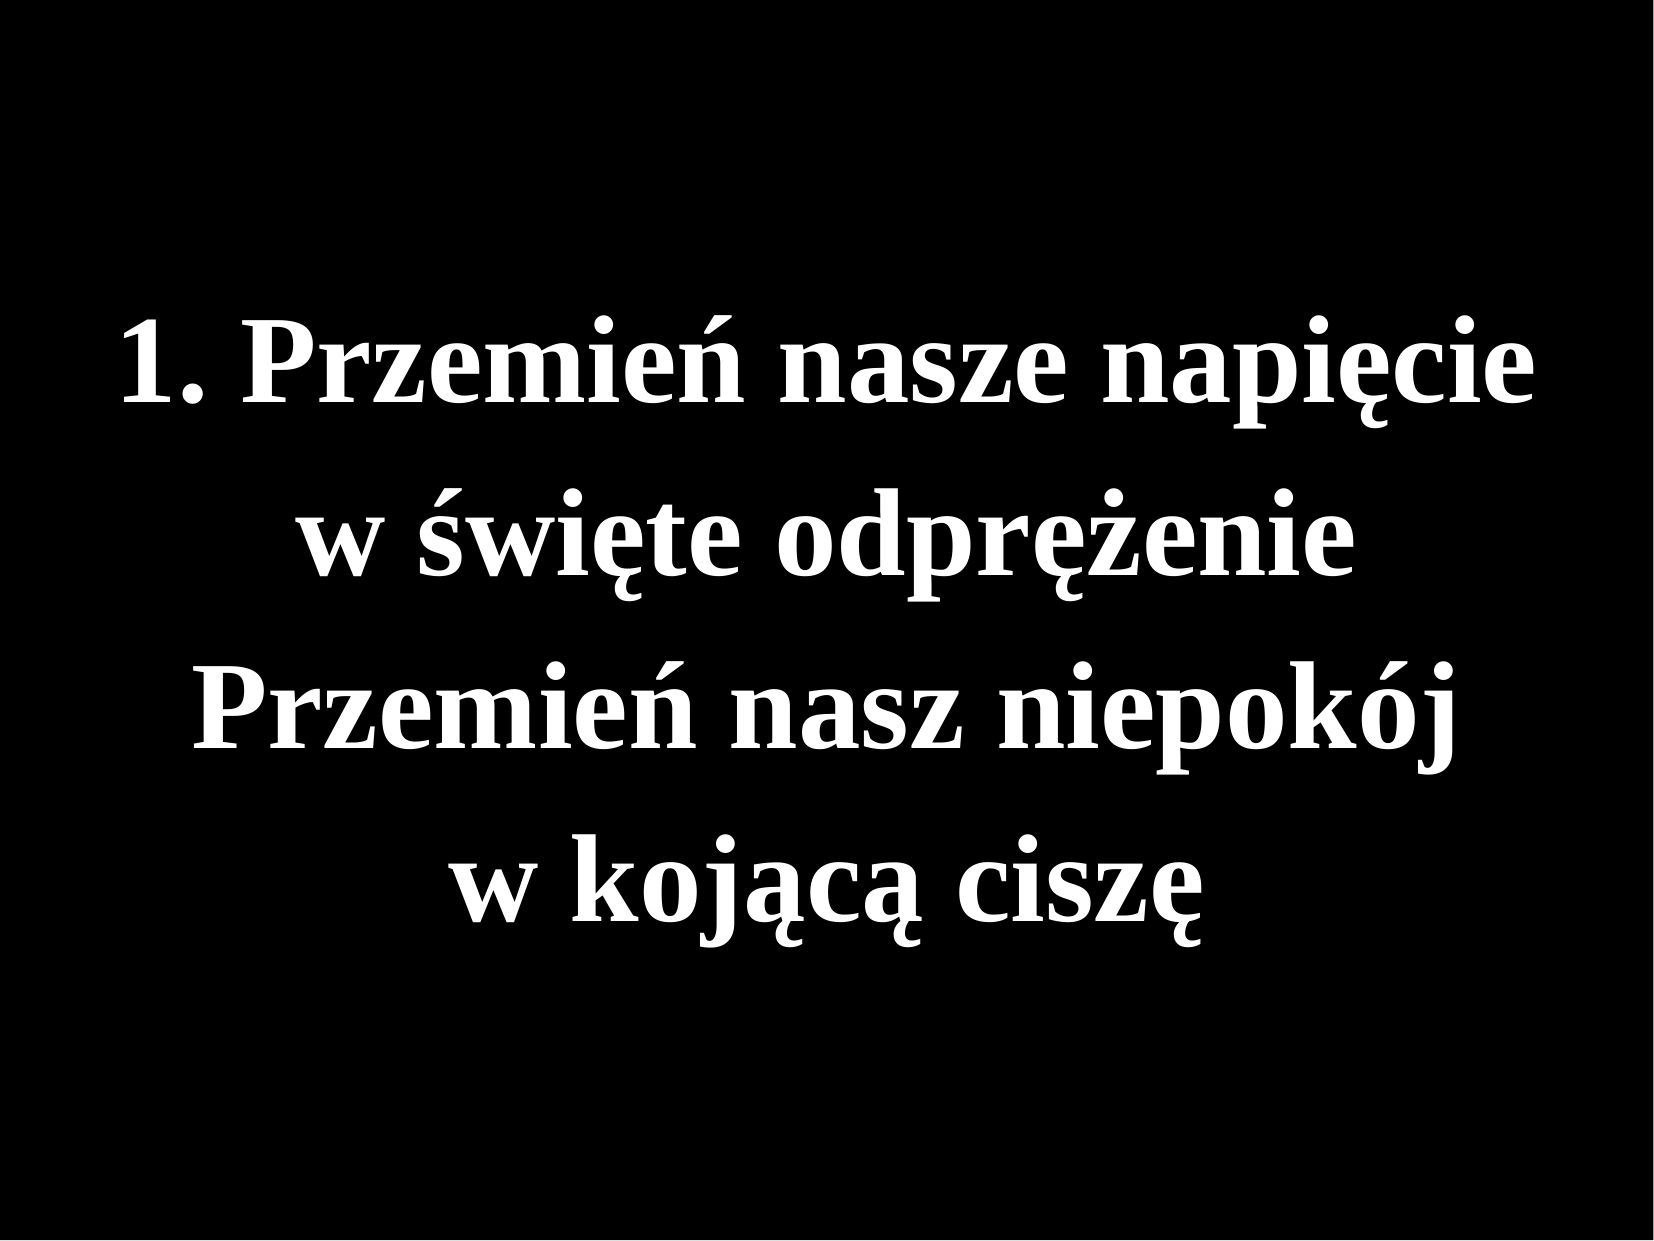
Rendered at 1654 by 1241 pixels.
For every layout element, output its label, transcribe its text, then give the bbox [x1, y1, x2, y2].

title 1. Przemień nasze napięcie ppp w święte odprężenie ppp Przemień nasz niepokój ppp w kojącą ciszę [0, 0, 1654, 1241]
